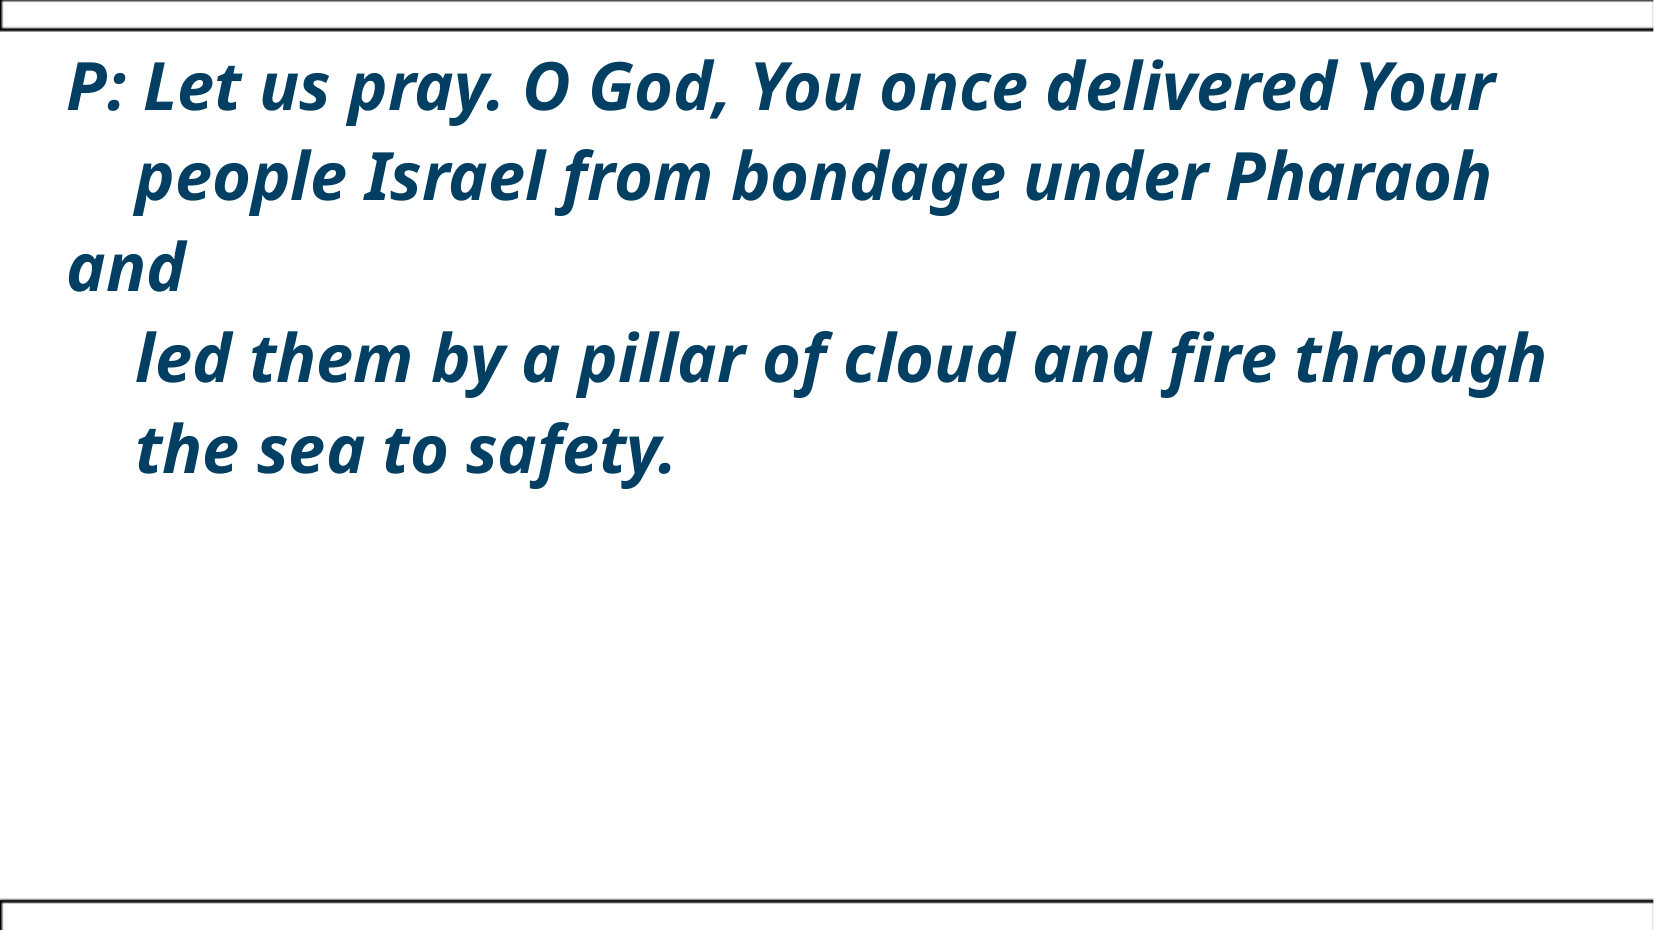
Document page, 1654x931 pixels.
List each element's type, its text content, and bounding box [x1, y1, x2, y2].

picture [0, 0, 1654, 930]
text_box P: Let us pray. O God, You once delivered Your people Israel from bondage under Pharaoh and led them by a pillar of cloud and fire through the sea to safety. [51, 31, 1597, 406]
